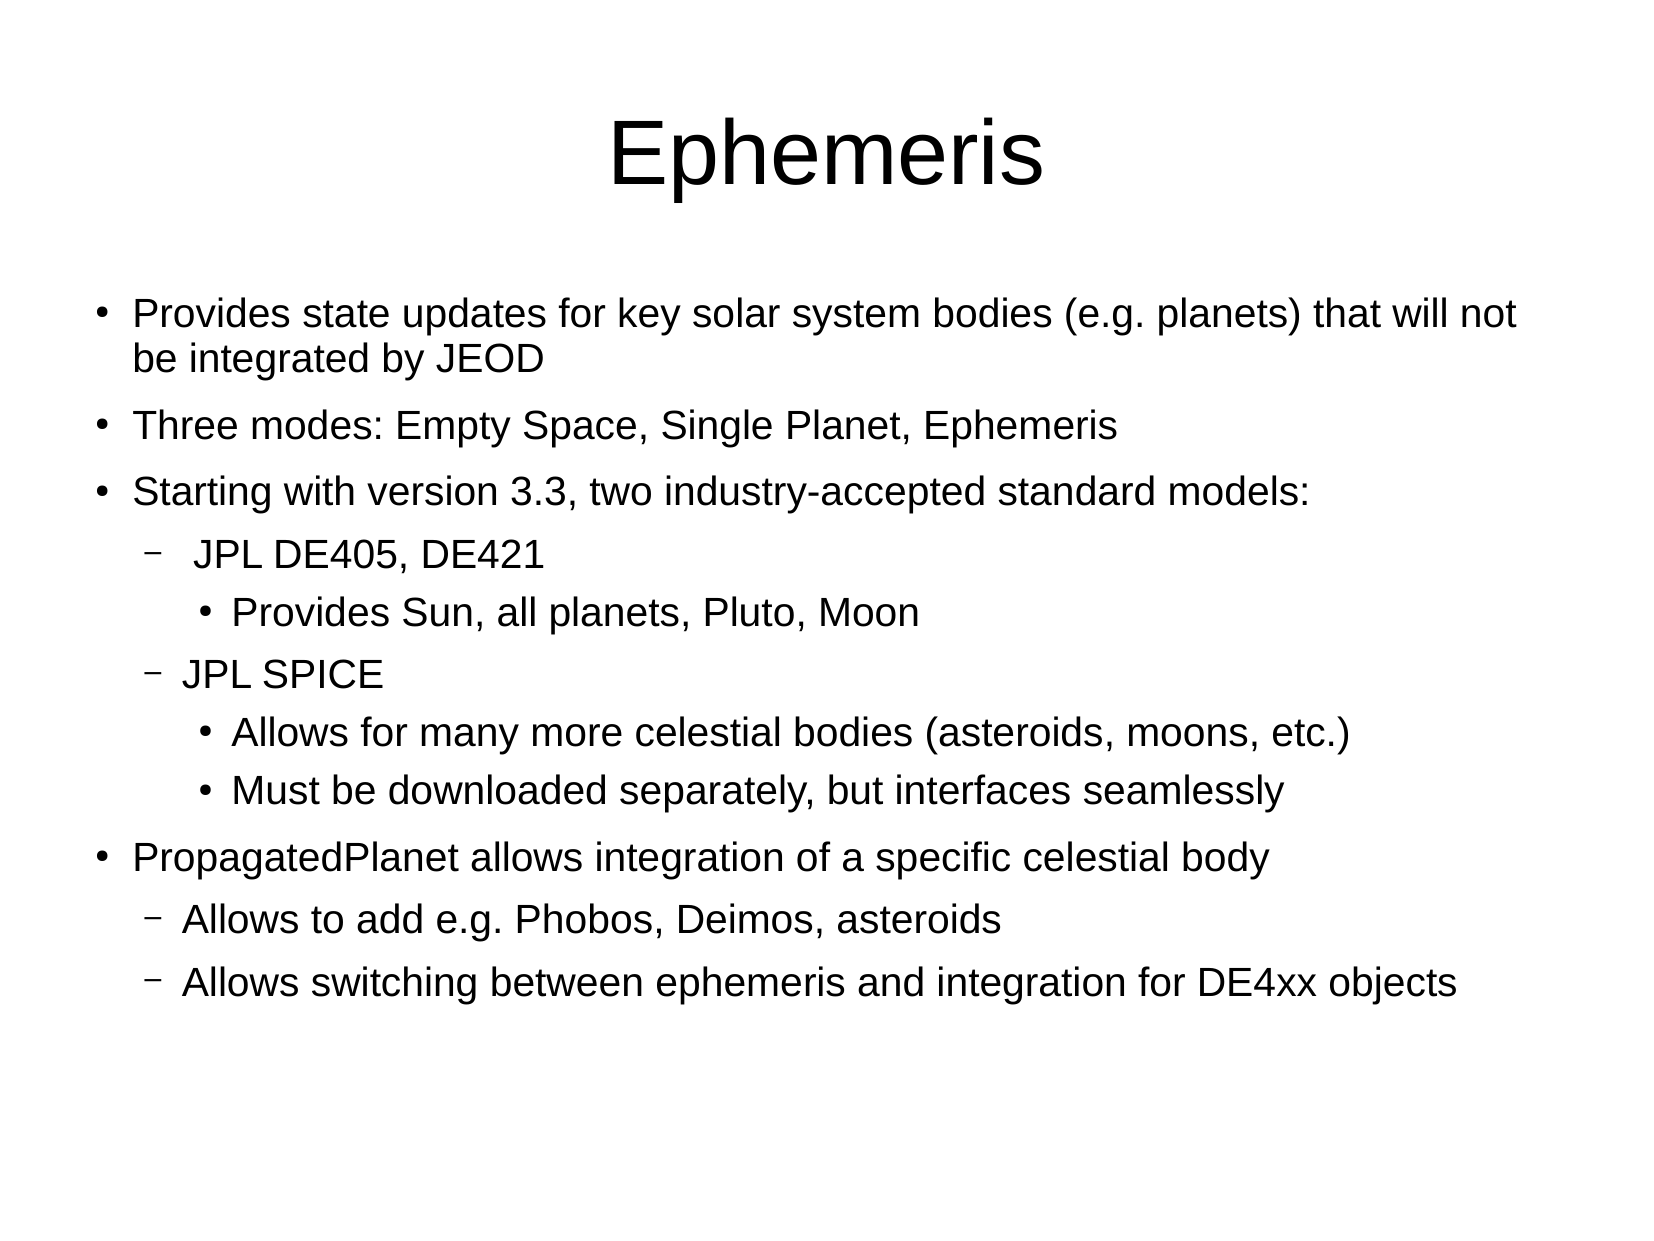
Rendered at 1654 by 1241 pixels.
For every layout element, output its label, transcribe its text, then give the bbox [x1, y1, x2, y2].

list Provides state updates for key solar system bodies (e.g. planets) that will not be integrated by JEOD Three modes: Empty Space, Single Planet, Ephemeris Starting with version 3.3, two industry-accepted standard models: JPL DE405, DE421 Provides Sun, all planets, Pluto, Moon JPL SPICE Allows for many more celestial bodies (asteroids, moons, etc.) Must be downloaded separately, but interfaces seamlessly PropagatedPlanet allows integration of a specific celestial body Allows to add e.g. Phobos, Deimos, asteroids Allows switching between ephemeris and integration for DE4xx objects [82, 290, 1571, 1010]
title Ephemeris [82, 49, 1571, 257]
